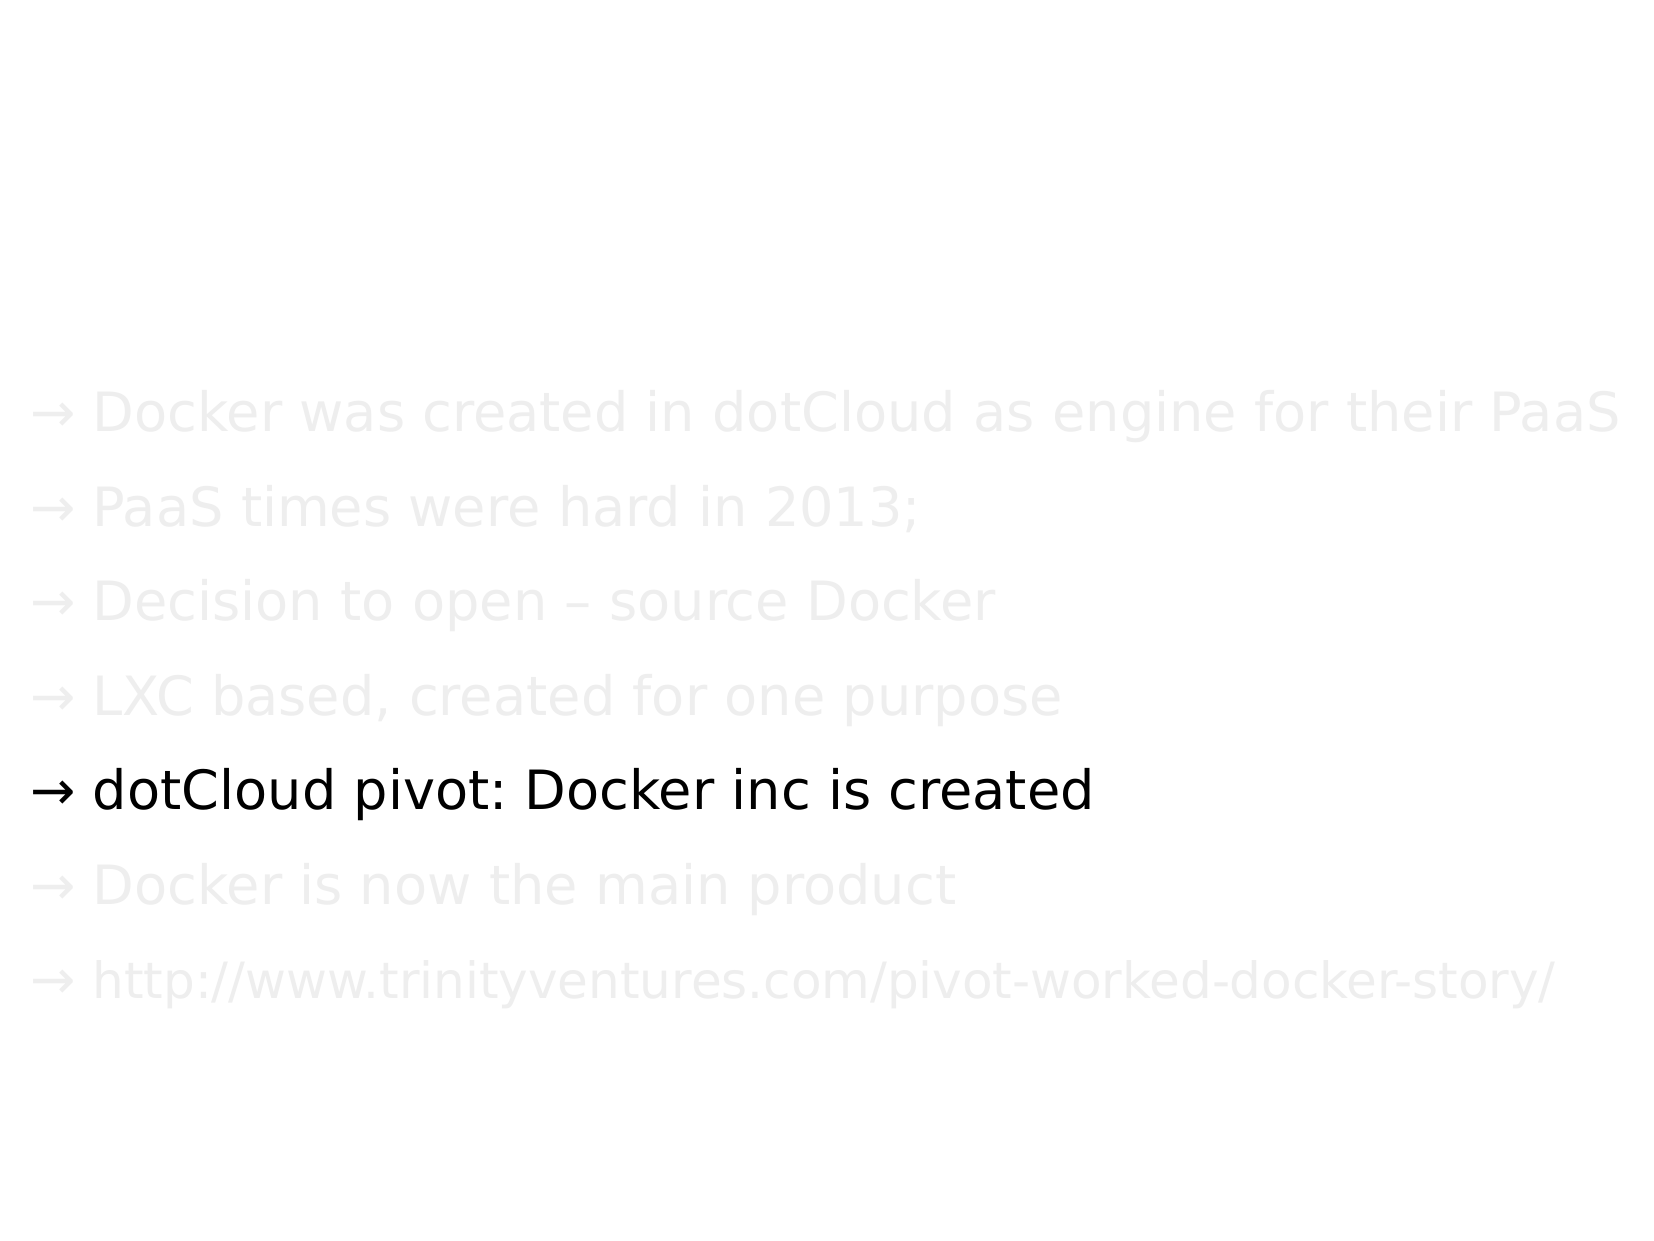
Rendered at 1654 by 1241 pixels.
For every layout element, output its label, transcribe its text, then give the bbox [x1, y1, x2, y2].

text_box → Docker was created in dotCloud as engine for their PaaS → PaaS times were hard in 2013; → Decision to open – source Docker → LXC based, created for one purpose → dotCloud pivot: Docker inc is created → Docker is now the main product → http://www.trinityventures.com/pivot-worked-docker-story/ [15, 342, 1639, 988]
